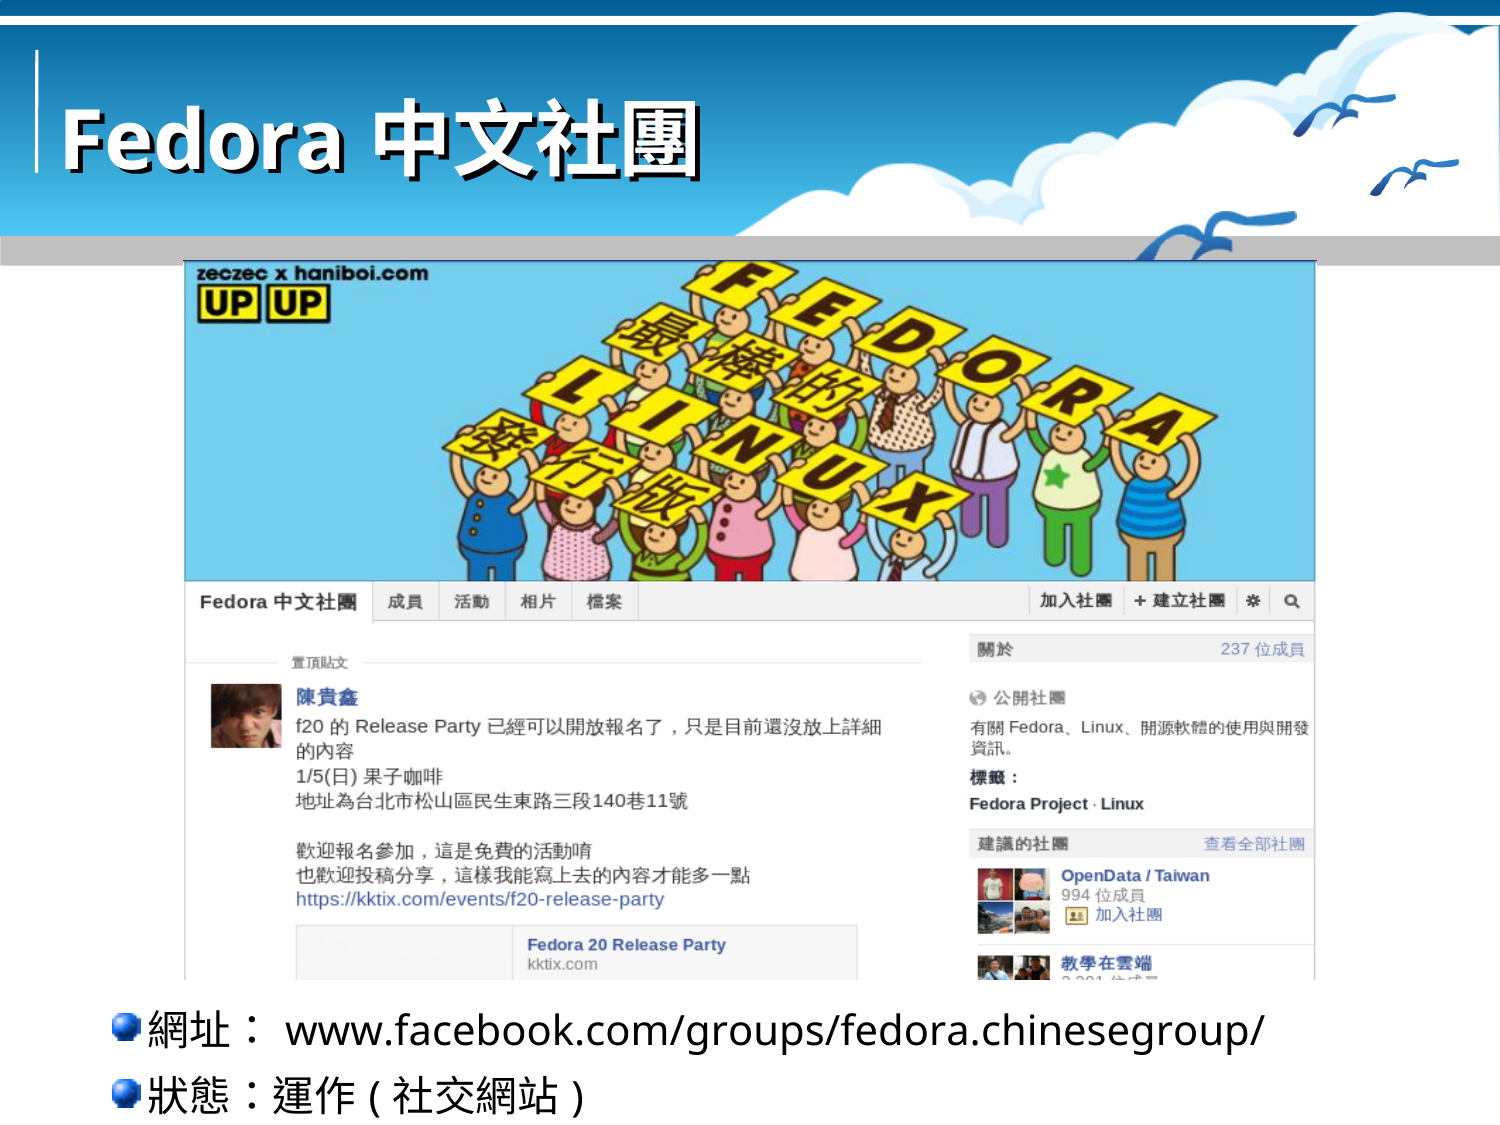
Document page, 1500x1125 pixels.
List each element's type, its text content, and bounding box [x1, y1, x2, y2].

picture [112, 1094, 141, 1108]
picture [183, 12, 1500, 980]
title Fedora中文社團 [59, 86, 1465, 186]
text_box 網址：www.facebook.com/groups/fedora.chinesegroup/ 狀態：運作(社交網站) [97, 989, 1422, 1094]
